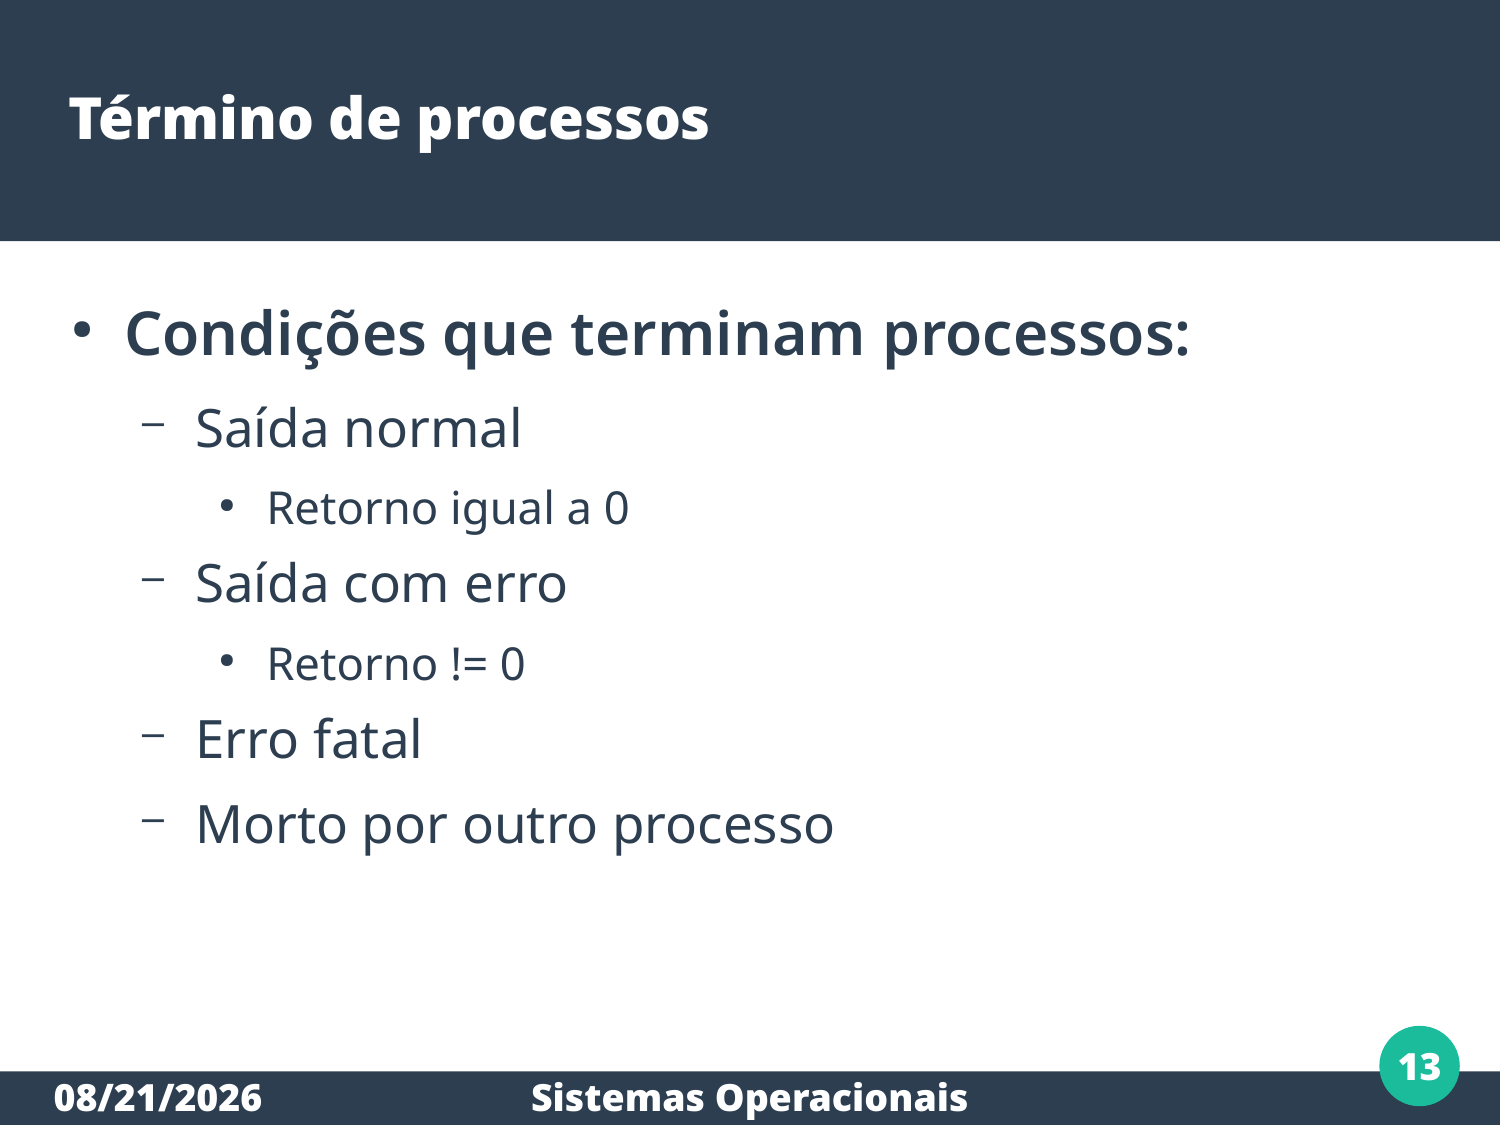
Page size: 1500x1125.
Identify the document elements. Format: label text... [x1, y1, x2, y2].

list Condições que terminam processos: Saída normal Retorno igual a 0 Saída com erro Retorno != 0 Erro fatal Morto por outro processo [53, 294, 1447, 1045]
title Término de processos [53, 44, 1447, 188]
